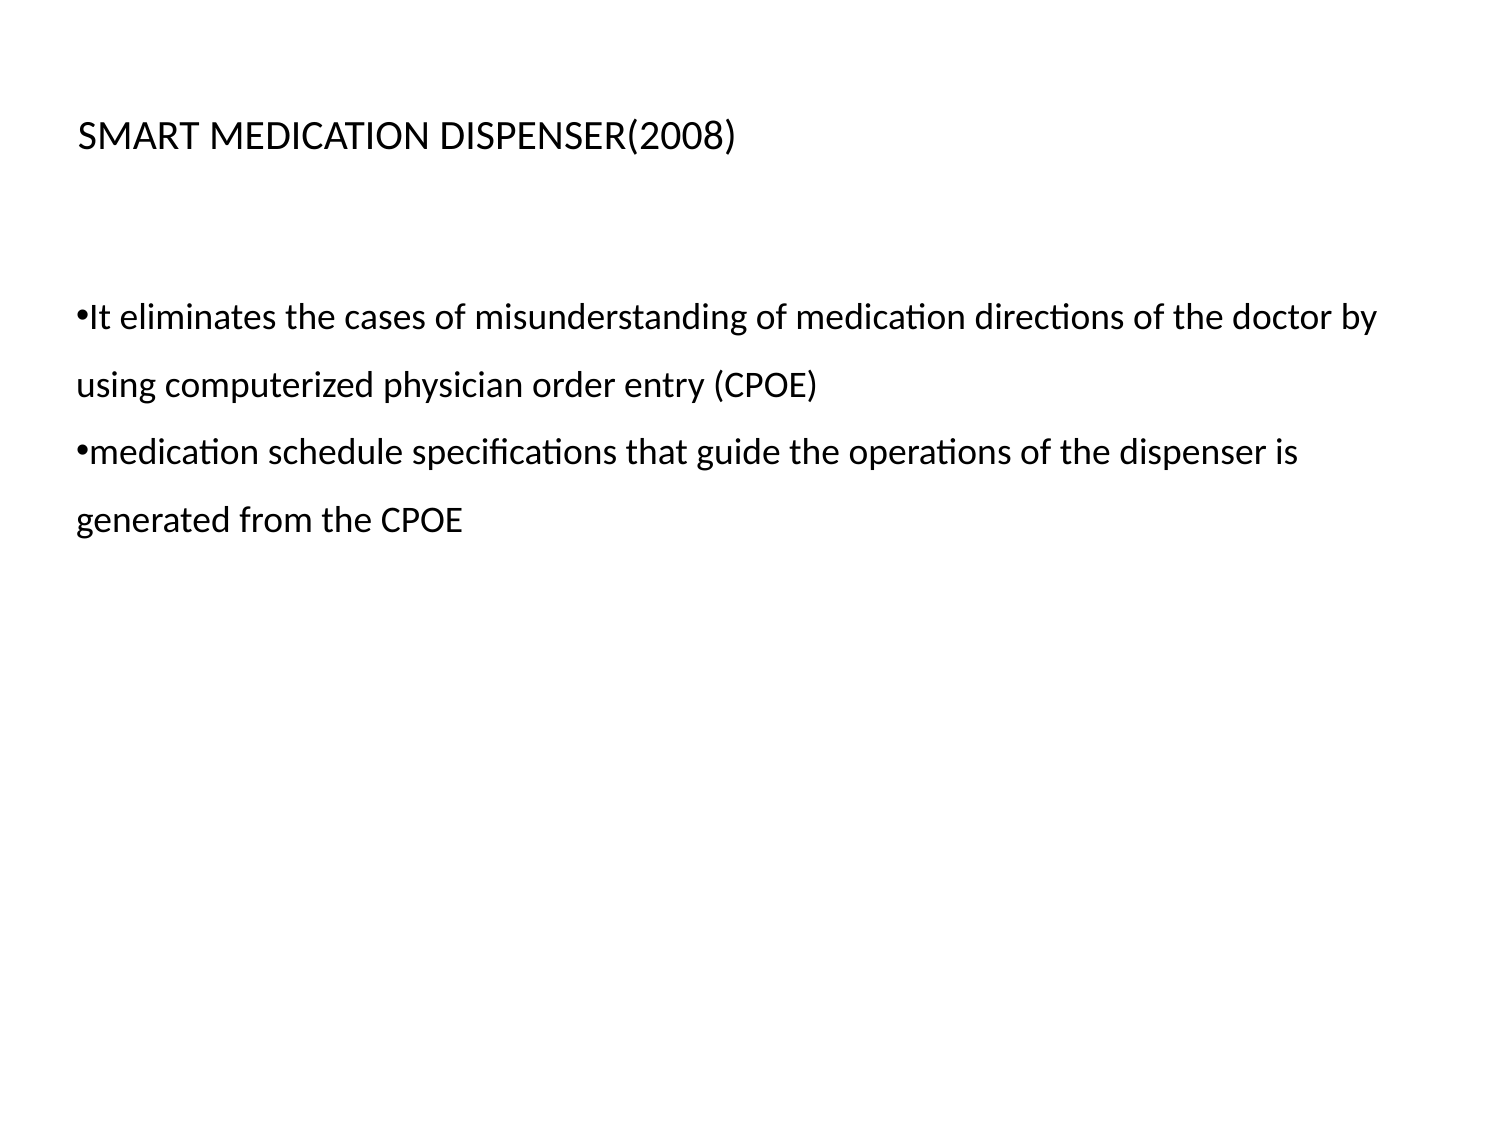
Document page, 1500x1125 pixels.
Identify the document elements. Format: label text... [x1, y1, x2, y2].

text_box SMART MEDICATION DISPENSER(2008) [63, 100, 753, 165]
text_box It eliminates the cases of misunderstanding of medication directions of the doctor by using computerized physician order entry (CPOE) medication schedule specifications that guide the operations of the dispenser is generated from the CPOE [61, 262, 1424, 548]
